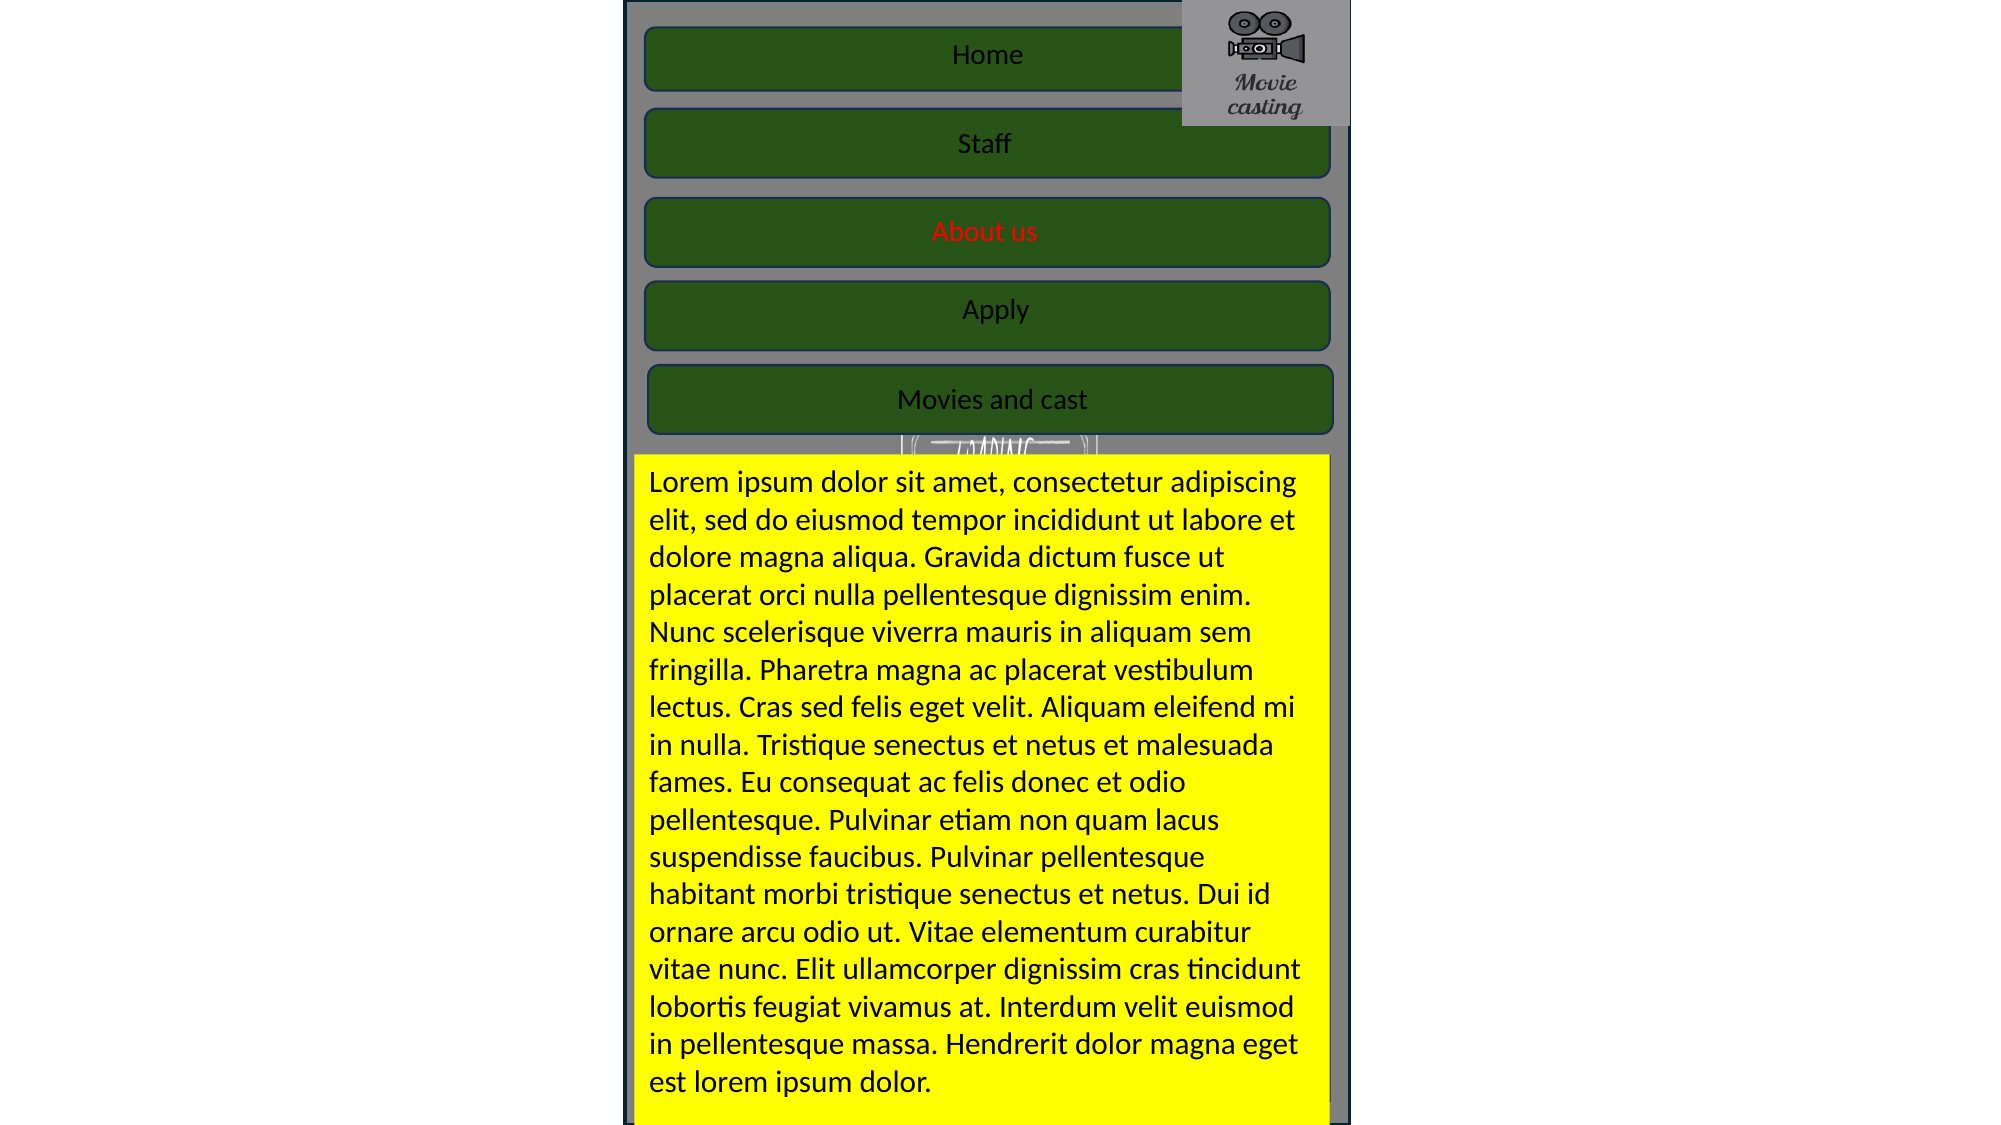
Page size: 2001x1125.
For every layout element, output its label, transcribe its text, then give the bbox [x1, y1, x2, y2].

text_box Apply [947, 282, 1048, 334]
text_box About us [916, 205, 1064, 256]
text_box Lorem ipsum dolor sit amet, consectetur adipiscing elit, sed do eiusmod tempor incididunt ut labore et dolore magna aliqua. Gravida dictum fusce ut placerat orci nulla pellentesque dignissim enim. Nunc scelerisque viverra mauris in aliquam sem fringilla. Pharetra magna ac placerat vestibulum lectus. Cras sed felis eget velit. Aliquam eleifend mi in nulla. Tristique senectus et netus et malesuada fames. Eu consequat ac felis donec et odio pellentesque. Pulvinar etiam non quam lacus suspendisse faucibus. Pulvinar pellentesque habitant morbi tristique senectus et netus. Dui id ornare arcu odio ut. Vitae elementum curabitur vitae nunc. Elit ullamcorper dignissim cras tincidunt lobortis feugiat vivamus at. Interdum velit euismod in pellentesque massa. Hendrerit dolor magna eget est lorem ipsum dolor. [634, 454, 1330, 1125]
text_box Movies and cast [882, 373, 1113, 424]
text_box Home [937, 27, 1041, 78]
text_box Staff [942, 116, 1032, 168]
picture [1182, 0, 1349, 126]
text_box [625, 0, 1350, 1125]
